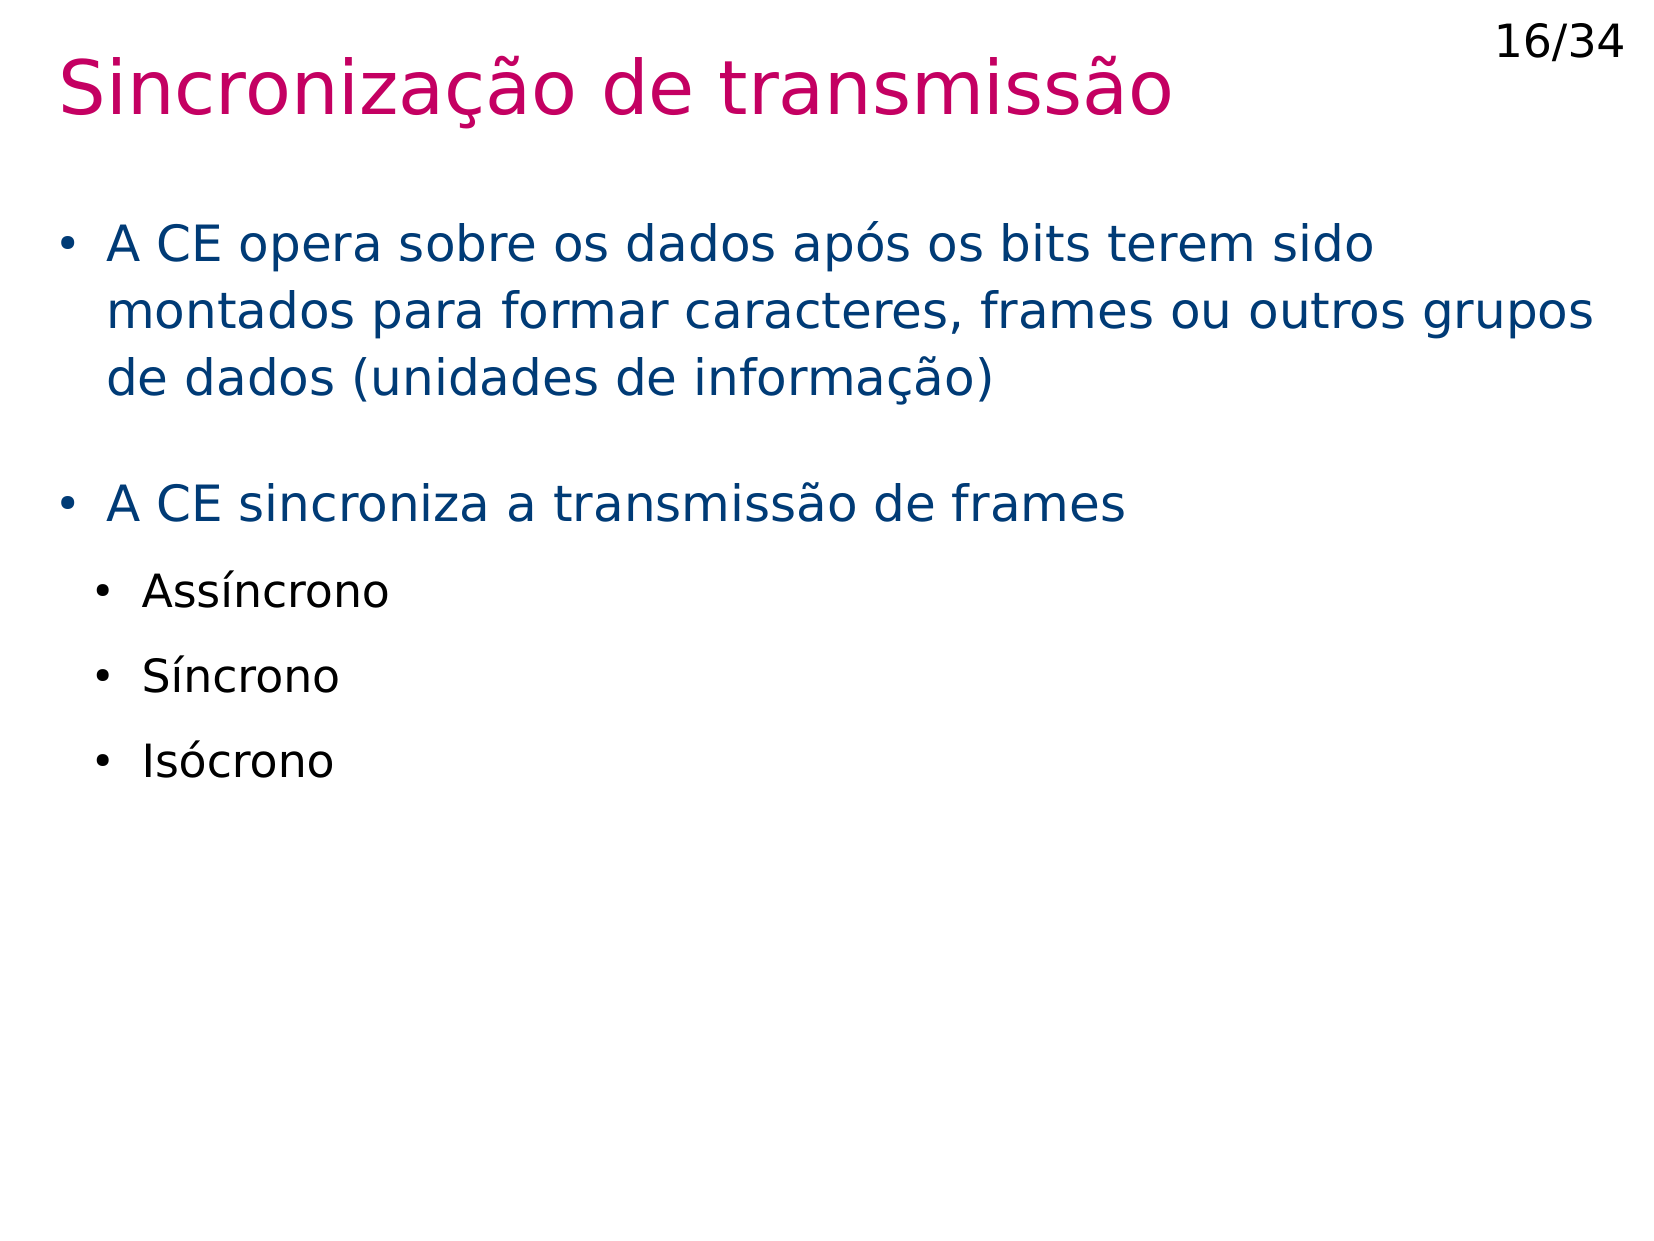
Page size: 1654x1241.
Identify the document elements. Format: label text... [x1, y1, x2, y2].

title Sincronização de transmissão [59, 29, 1625, 148]
list A CE opera sobre os dados após os bits terem sido montados para formar caracteres, frames ou outros grupos de dados (unidades de informação) A CE sincroniza a transmissão de frames Assíncrono Síncrono Isócrono [59, 206, 1625, 1211]
